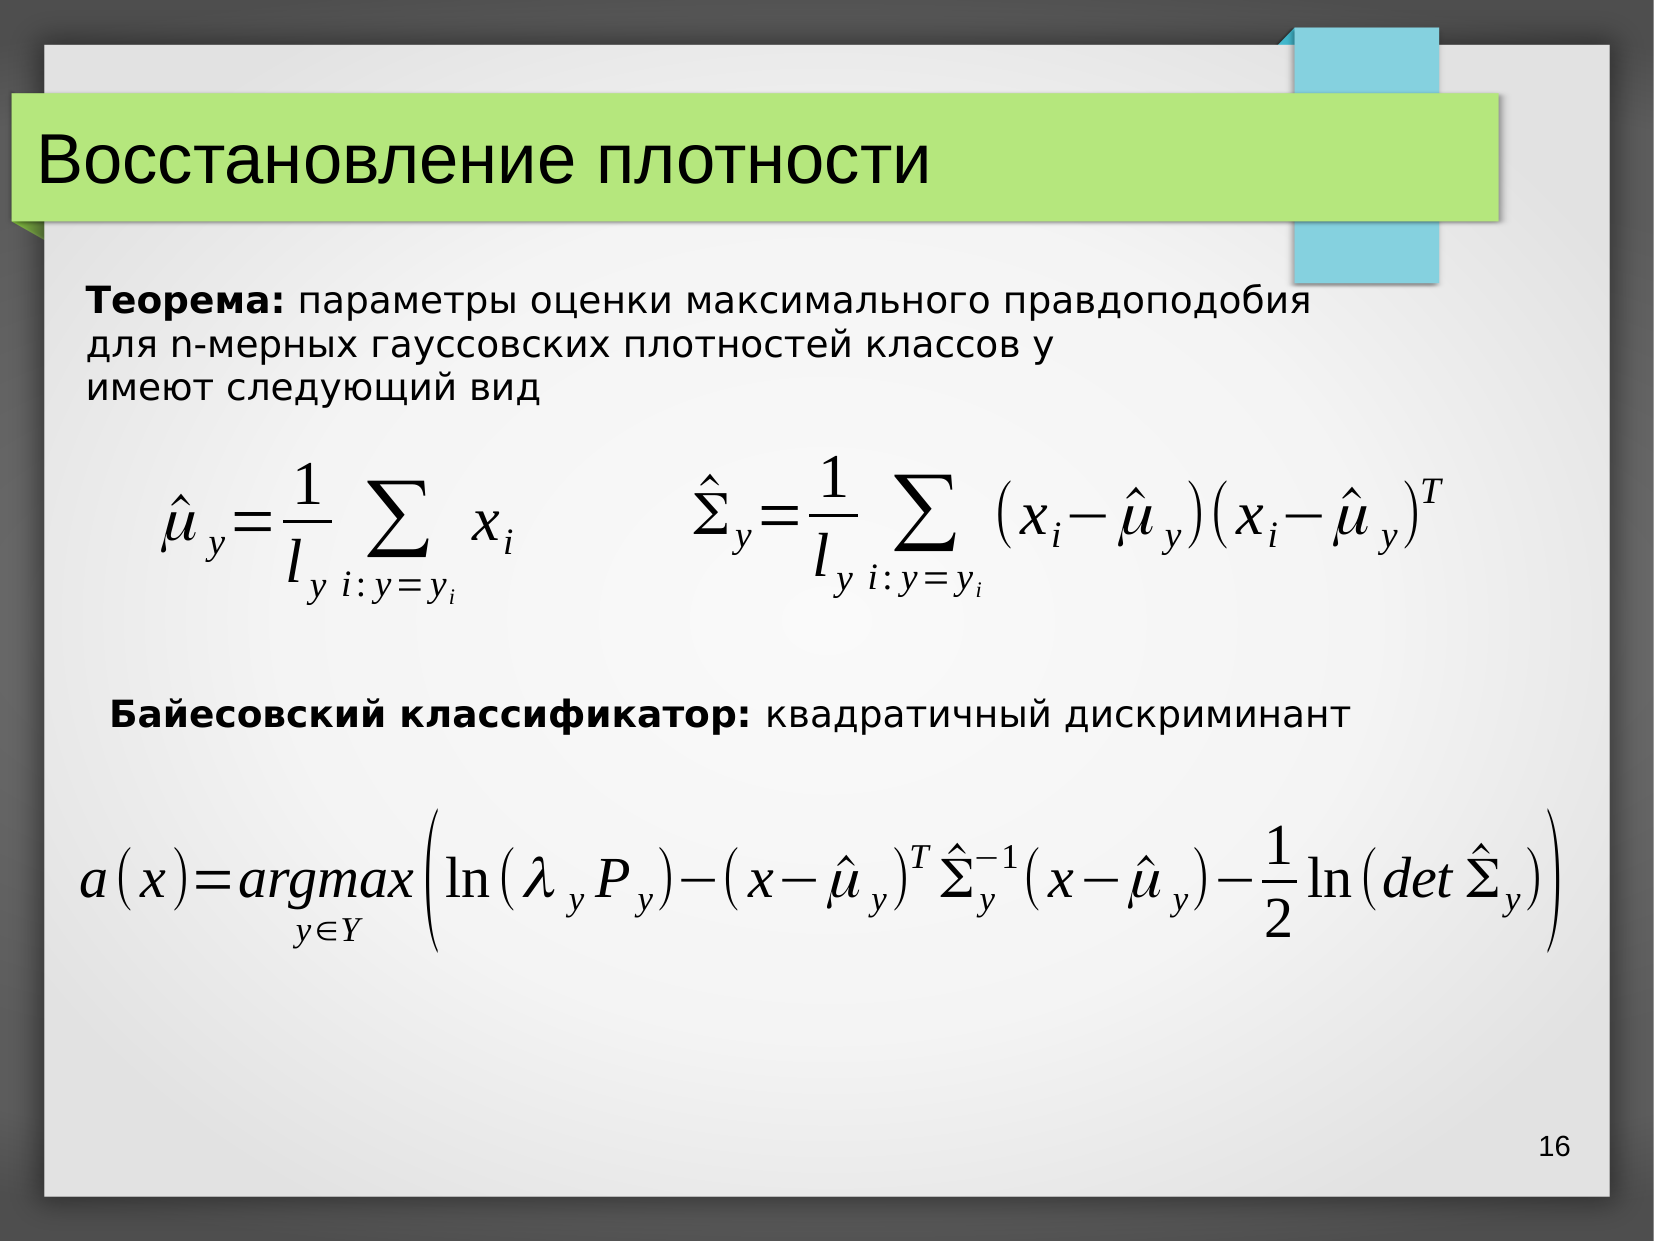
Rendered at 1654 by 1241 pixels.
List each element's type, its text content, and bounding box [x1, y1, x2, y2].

picture [0, 0, 1654, 1241]
chart [153, 461, 520, 609]
text_box Байесовский классификатор: квадратичный дискриминант [94, 685, 1453, 756]
title Восстановление плотности [35, 118, 1489, 200]
chart [72, 805, 1571, 957]
chart [685, 461, 1452, 603]
text_box Теорема: параметры оценки максимального правдоподобия для n-мерных гауссовских плотностей классов y имеют следующий вид [70, 271, 1548, 461]
